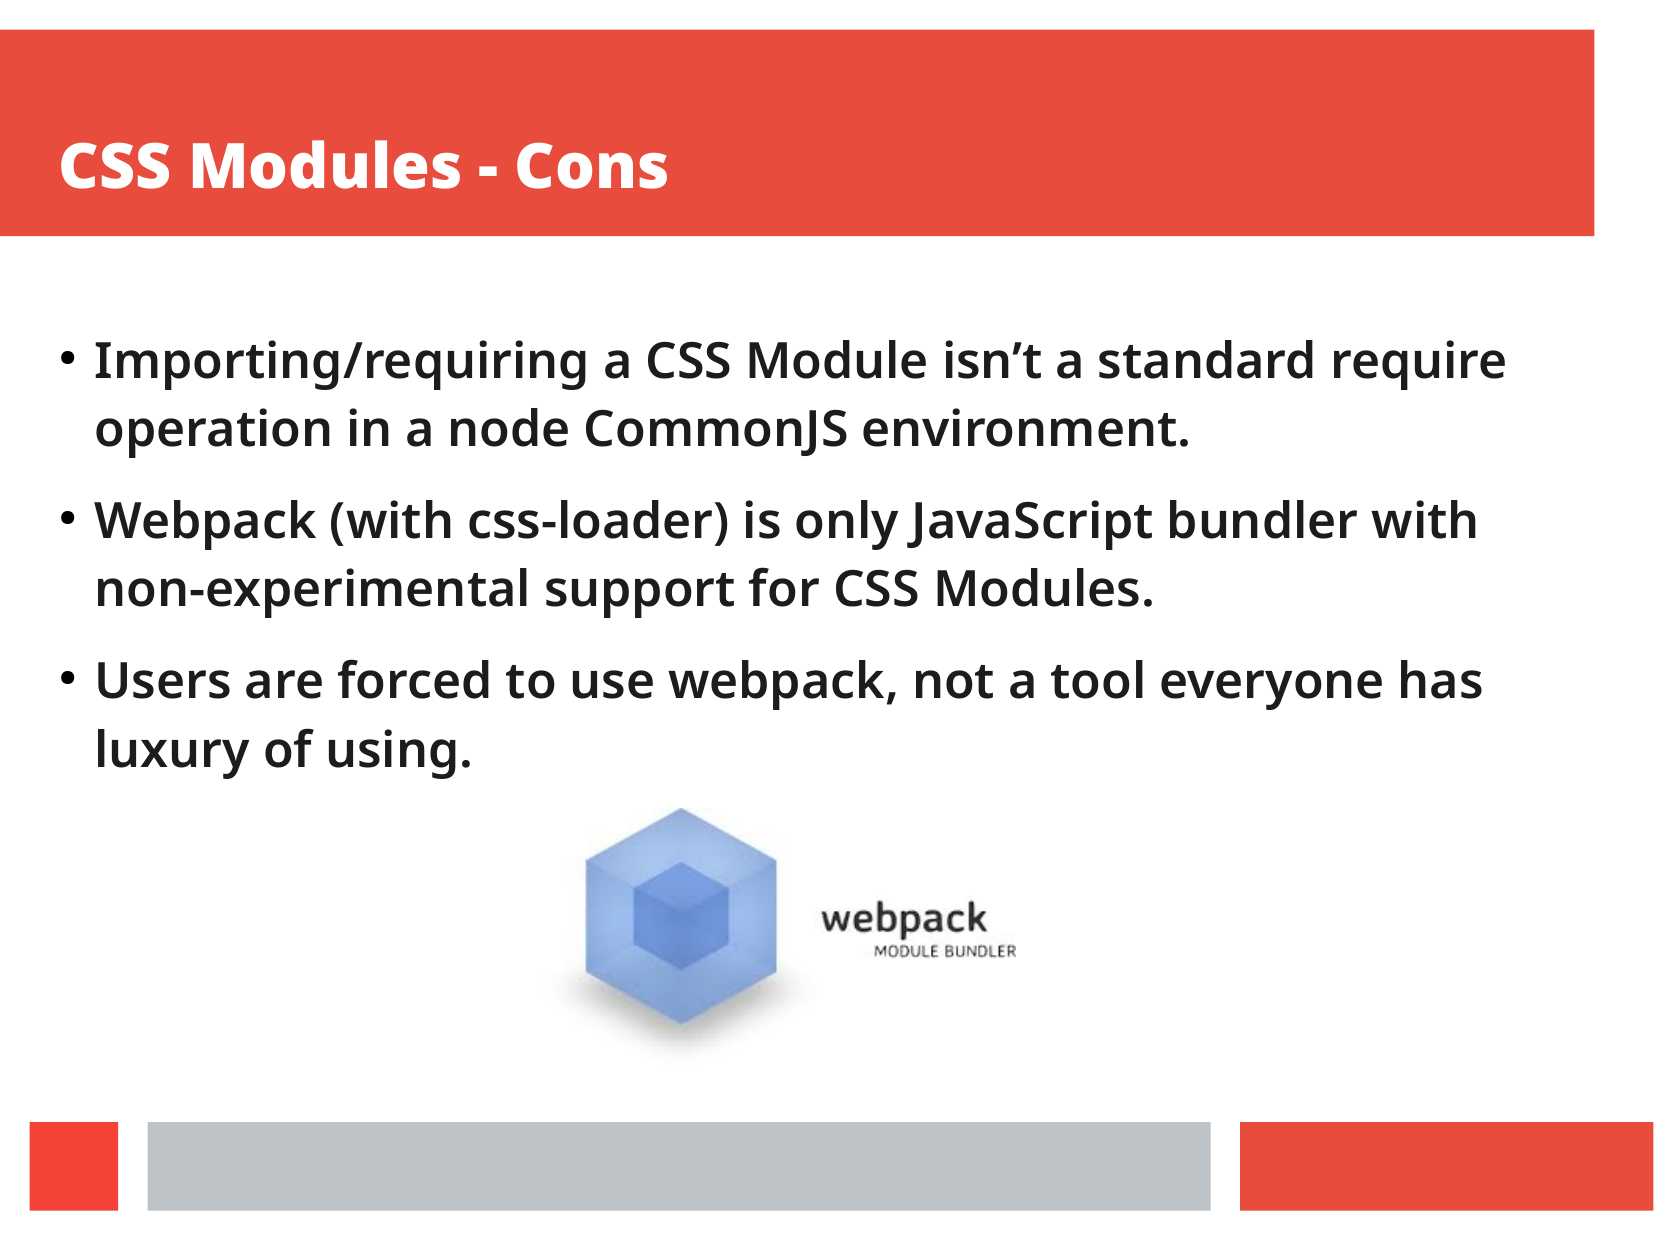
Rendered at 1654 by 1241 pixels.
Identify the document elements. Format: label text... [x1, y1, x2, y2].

picture [539, 808, 1016, 1067]
list Importing/requiring a CSS Module isn’t a standard require operation in a node CommonJS environment. Webpack (with css-loader) is only JavaScript bundler with non-experimental support for CSS Modules. Users are forced to use webpack, not a tool everyone has luxury of using. [59, 324, 1595, 1093]
title CSS Modules - Cons [59, 59, 1595, 207]
